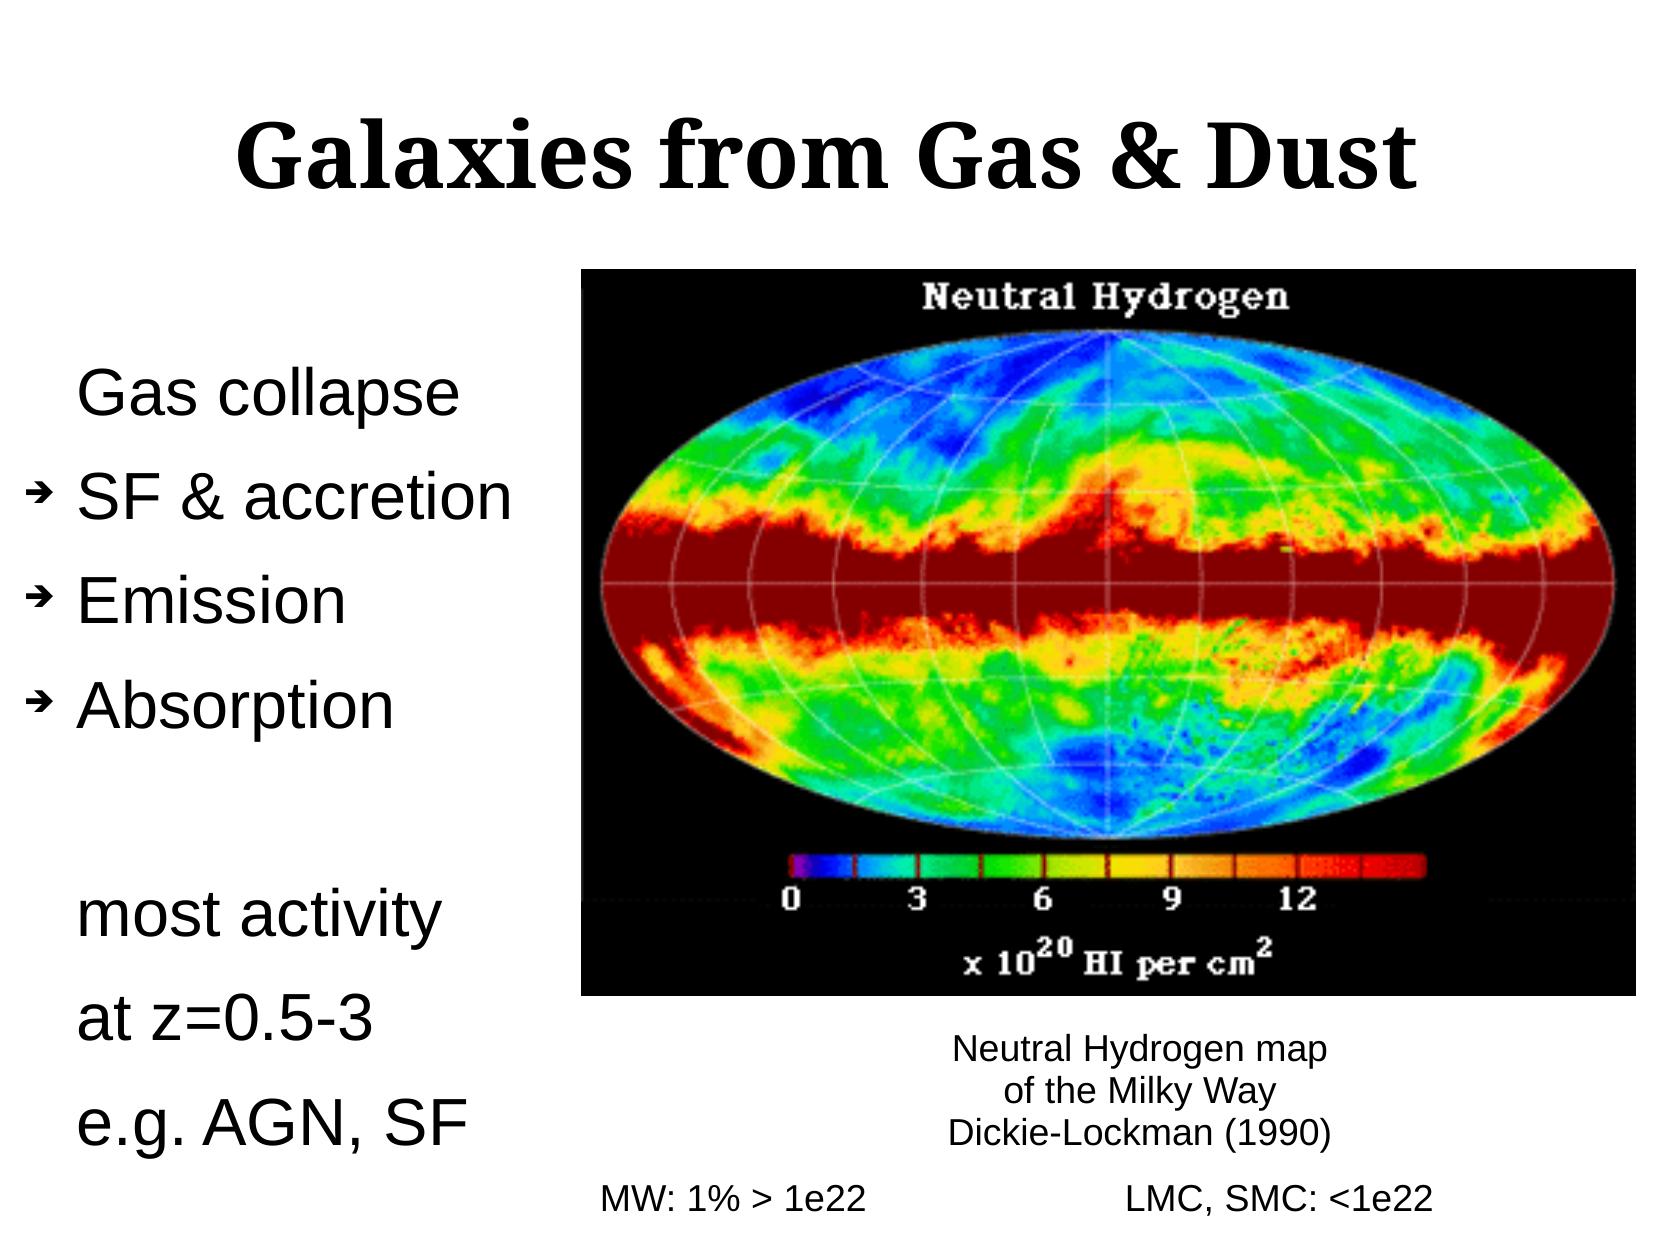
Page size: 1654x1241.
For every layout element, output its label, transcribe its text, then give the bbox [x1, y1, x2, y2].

list Gas collapse SF & accretion Emission Absorption most activity at z=0.5-3 e.g. AGN, SF [5, 354, 1495, 1227]
text_box MW: 1% > 1e22 [585, 1170, 1051, 1227]
text_box LMC, SMC: <1e22 [1110, 1170, 1576, 1227]
text_box Neutral Hydrogen map of the Milky Way Dickie-Lockman (1990) [870, 1020, 1411, 1161]
picture [581, 269, 1636, 996]
title Galaxies from Gas & Dust [82, 49, 1571, 257]
